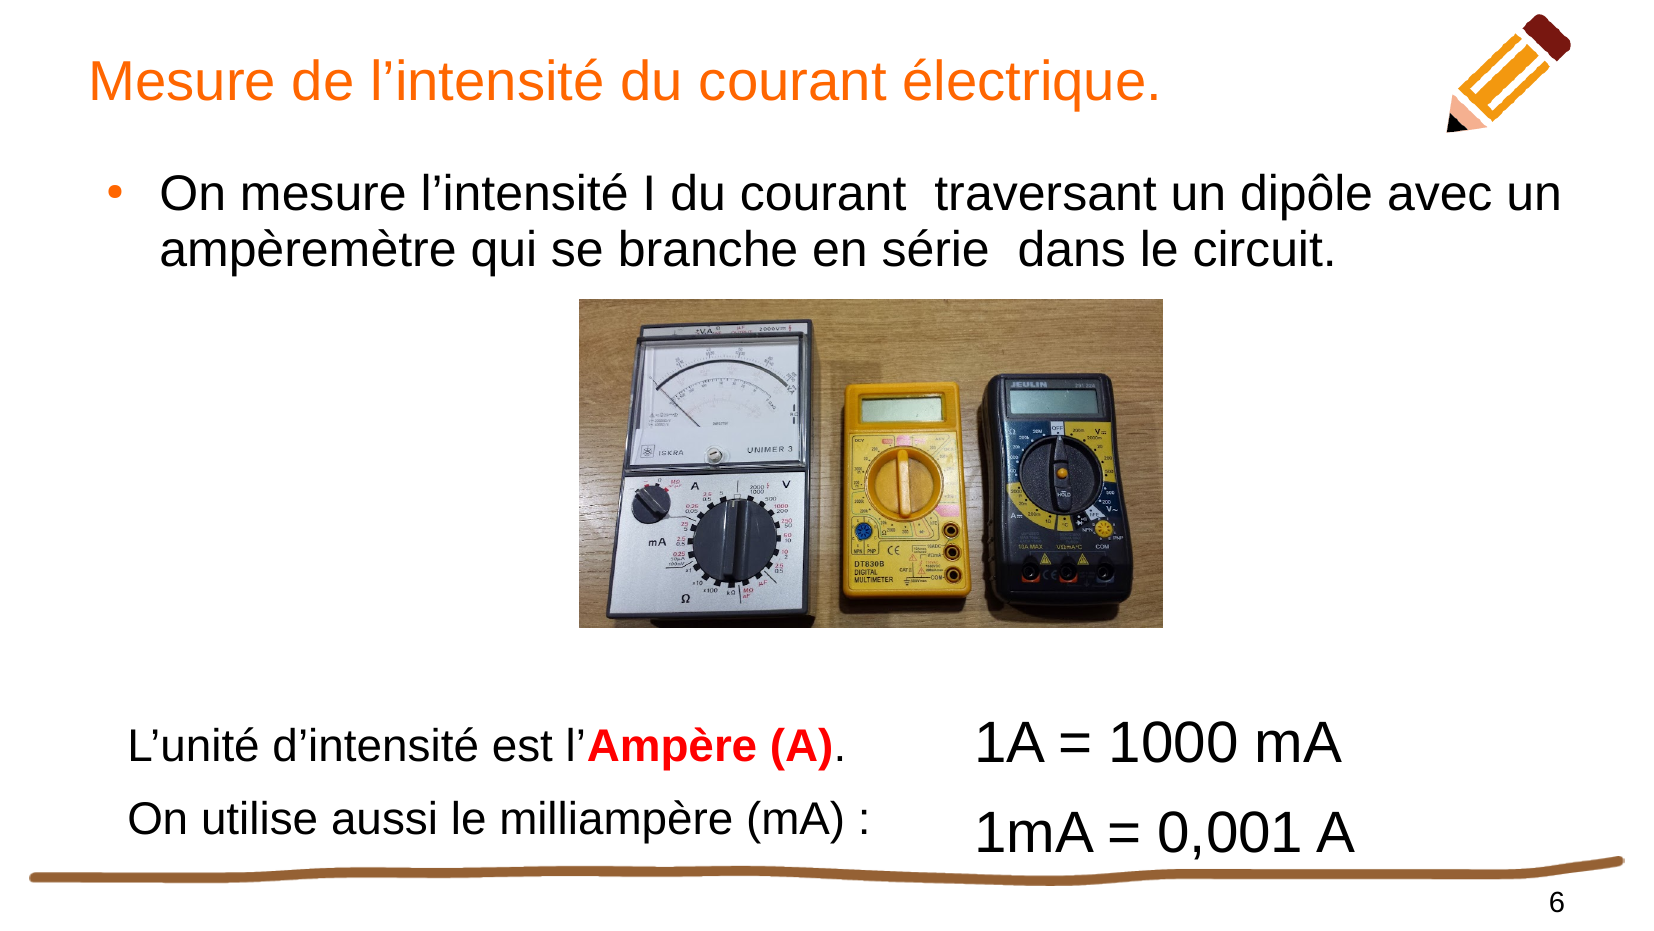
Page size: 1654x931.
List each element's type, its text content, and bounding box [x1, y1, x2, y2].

title Mesure de l’intensité du courant électrique. [88, 29, 1447, 133]
text_box L’unité d’intensité est l’Ampère (A). On utilise aussi le milliampère (mA) : [112, 712, 901, 852]
text_box 1A = 1000 mA 1mA = 0,001 A [959, 702, 1560, 853]
picture [579, 299, 1163, 628]
picture [29, 856, 1625, 886]
list On mesure l’intensité I du courant traversant un dipôle avec un ampèremètre qui se branche en série dans le circuit. [88, 165, 1565, 301]
picture [1446, 14, 1571, 133]
